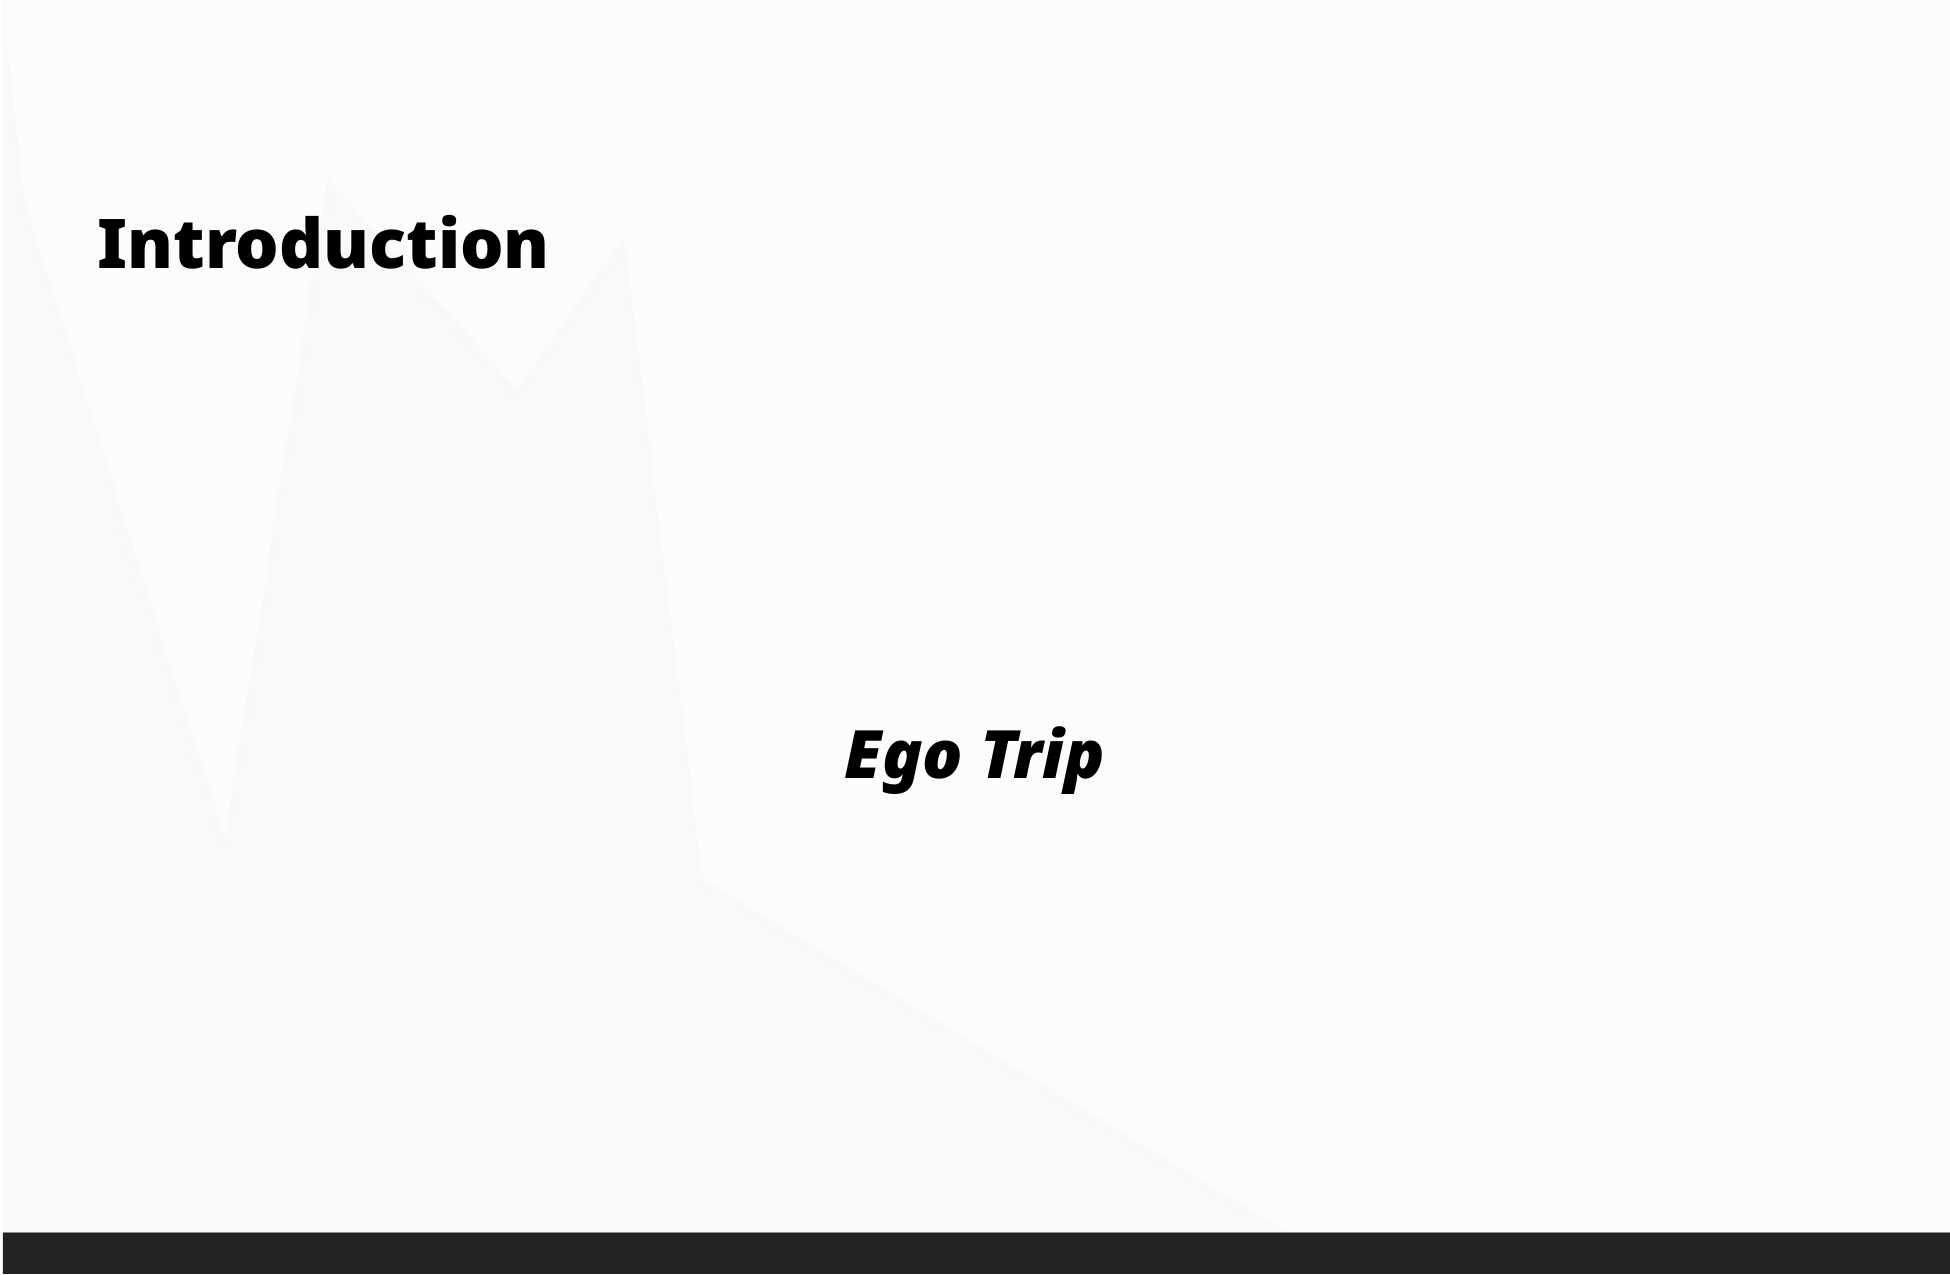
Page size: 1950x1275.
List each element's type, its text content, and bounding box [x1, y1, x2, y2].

picture [2, 0, 1950, 1275]
subtitle Ego Trip [97, 383, 1853, 1123]
title Introduction [97, 135, 1853, 349]
